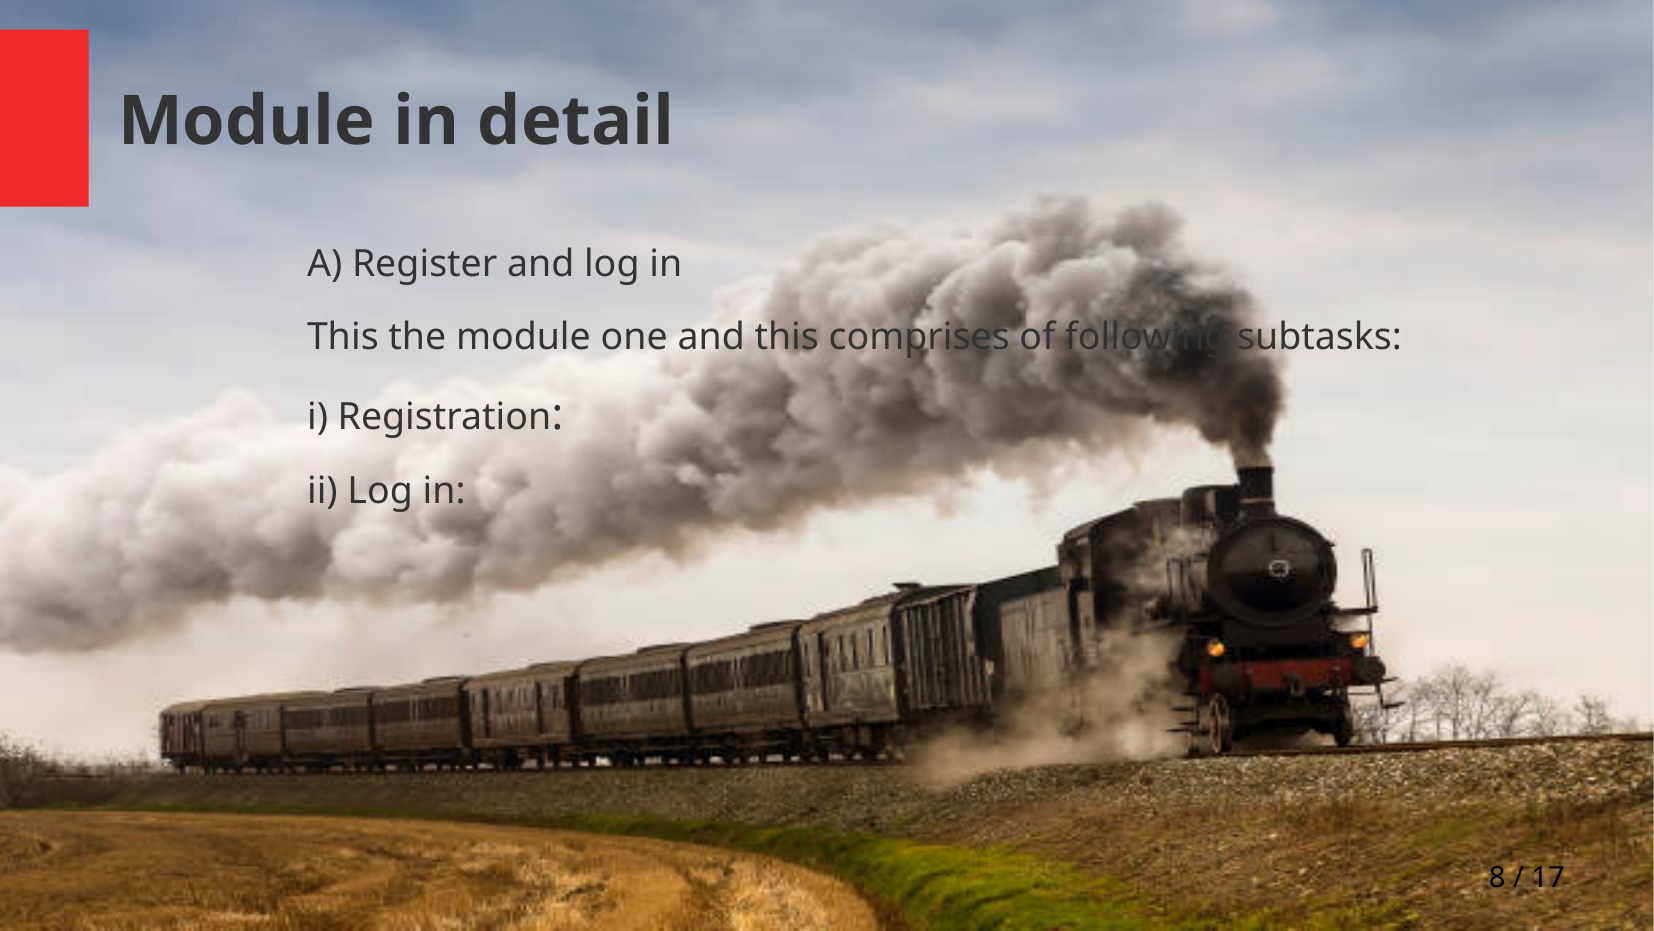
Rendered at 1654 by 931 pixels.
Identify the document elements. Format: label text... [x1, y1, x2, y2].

picture [0, 0, 1654, 931]
list A) Register and log in This the module one and this comprises of following subtasks: i) Registration: ii) Log in: [236, 236, 1654, 886]
title Module in detail [118, 29, 1595, 207]
